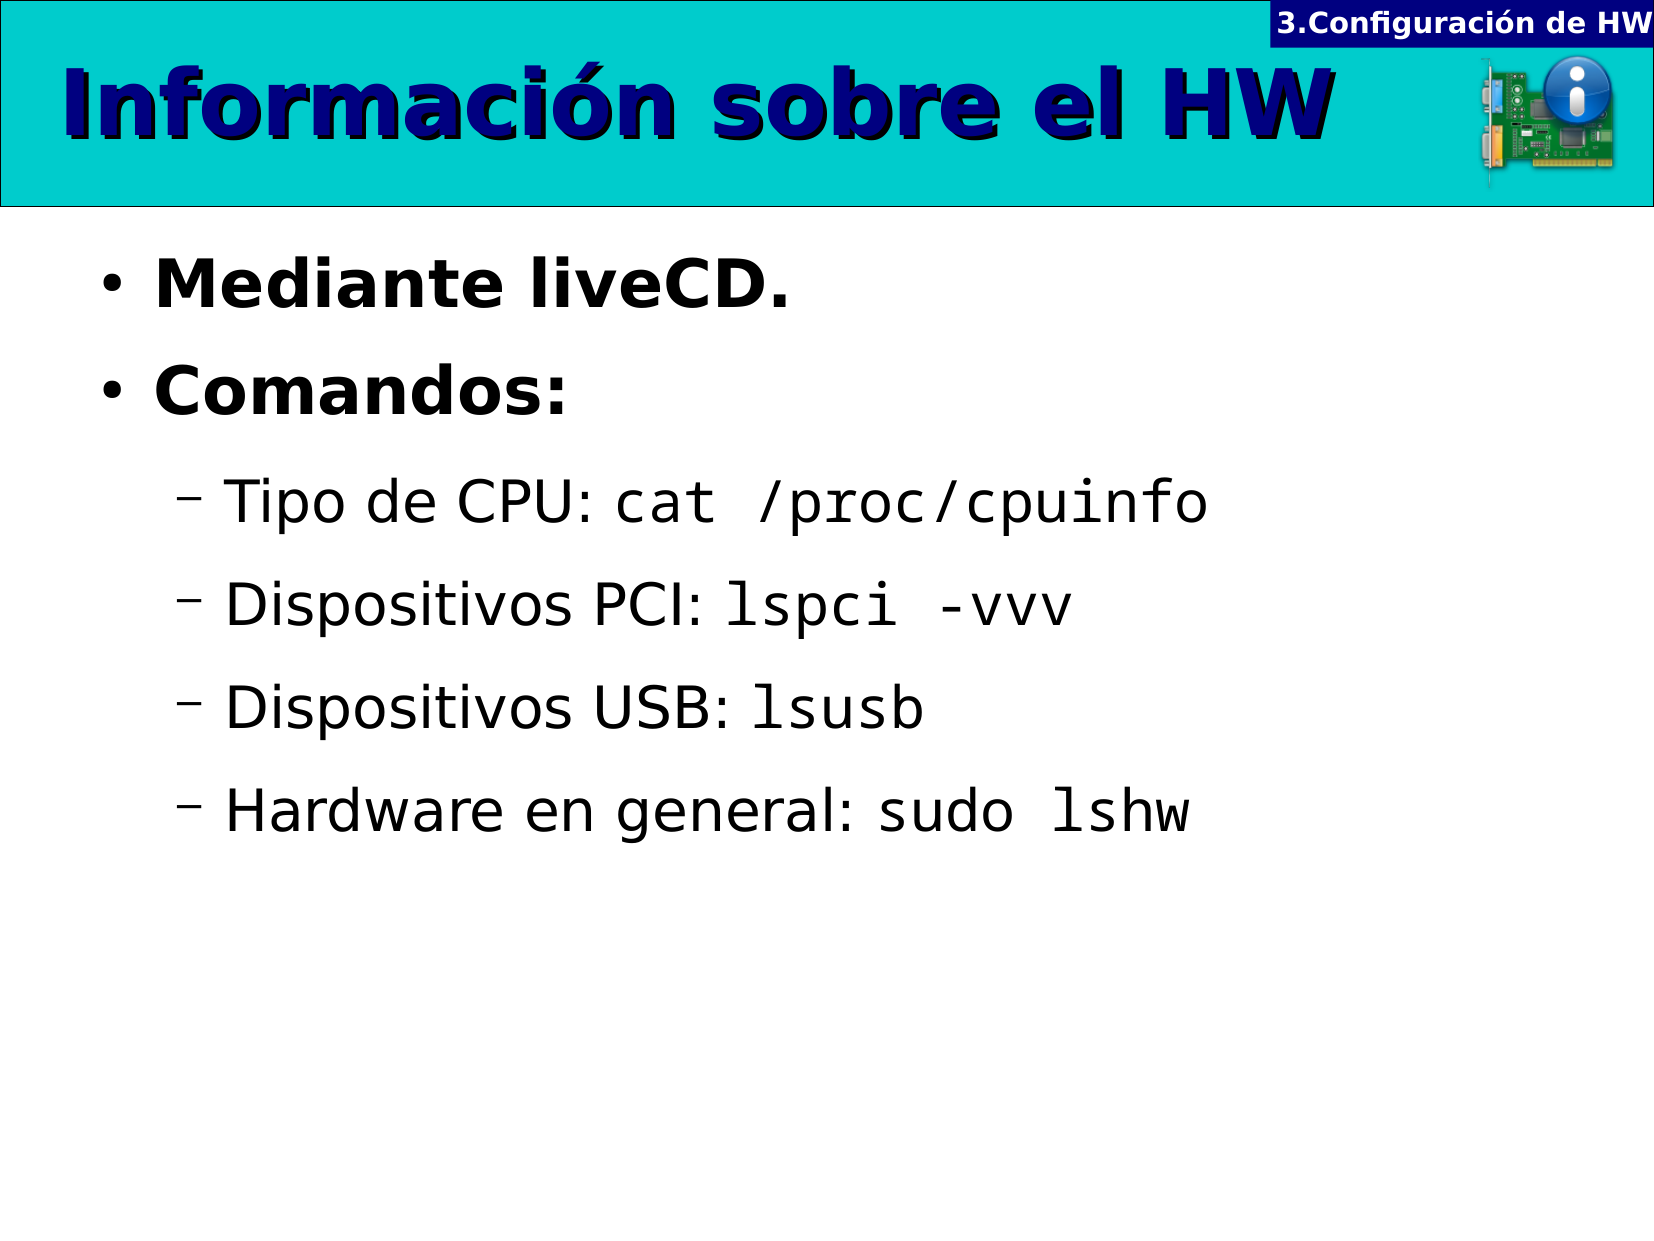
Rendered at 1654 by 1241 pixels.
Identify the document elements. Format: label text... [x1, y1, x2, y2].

text_box 3.Configuración de HW [1270, 0, 1654, 48]
title Información sobre el HW [59, 14, 1654, 192]
list Mediante liveCD. Comandos: Tipo de CPU: cat /proc/cpuinfo Dispositivos PCI: lspci -vvv Dispositivos USB: lsusb Hardware en general: sudo lshw [82, 245, 1571, 1109]
picture [1478, 52, 1618, 192]
